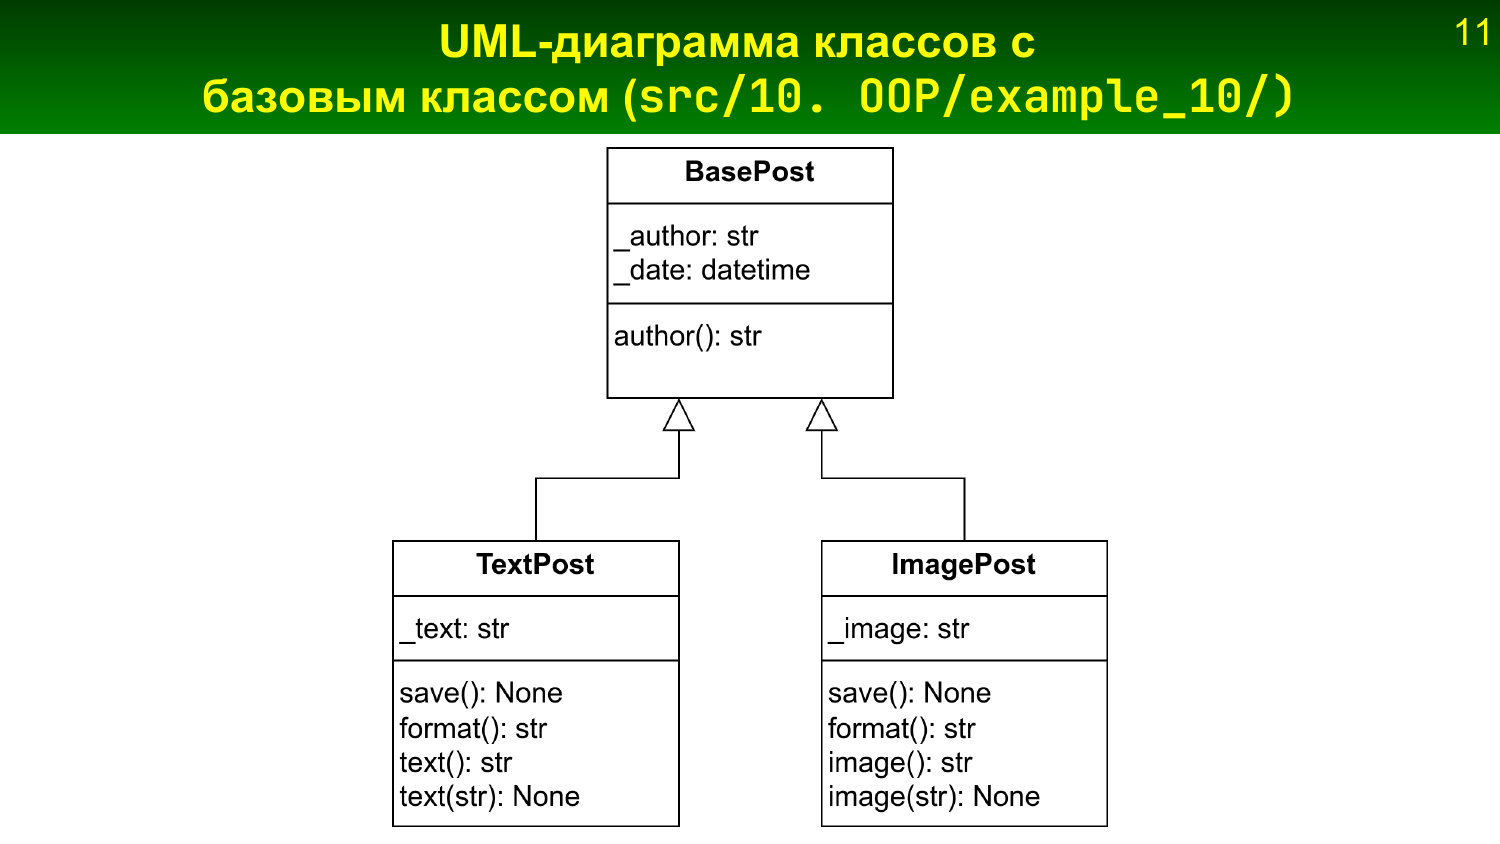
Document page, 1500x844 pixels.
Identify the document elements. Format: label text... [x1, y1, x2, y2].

title UML-диаграмма классов с базовым классом (src/10. OOP/example_10/) [112, 1, 1388, 133]
picture [392, 147, 1108, 828]
